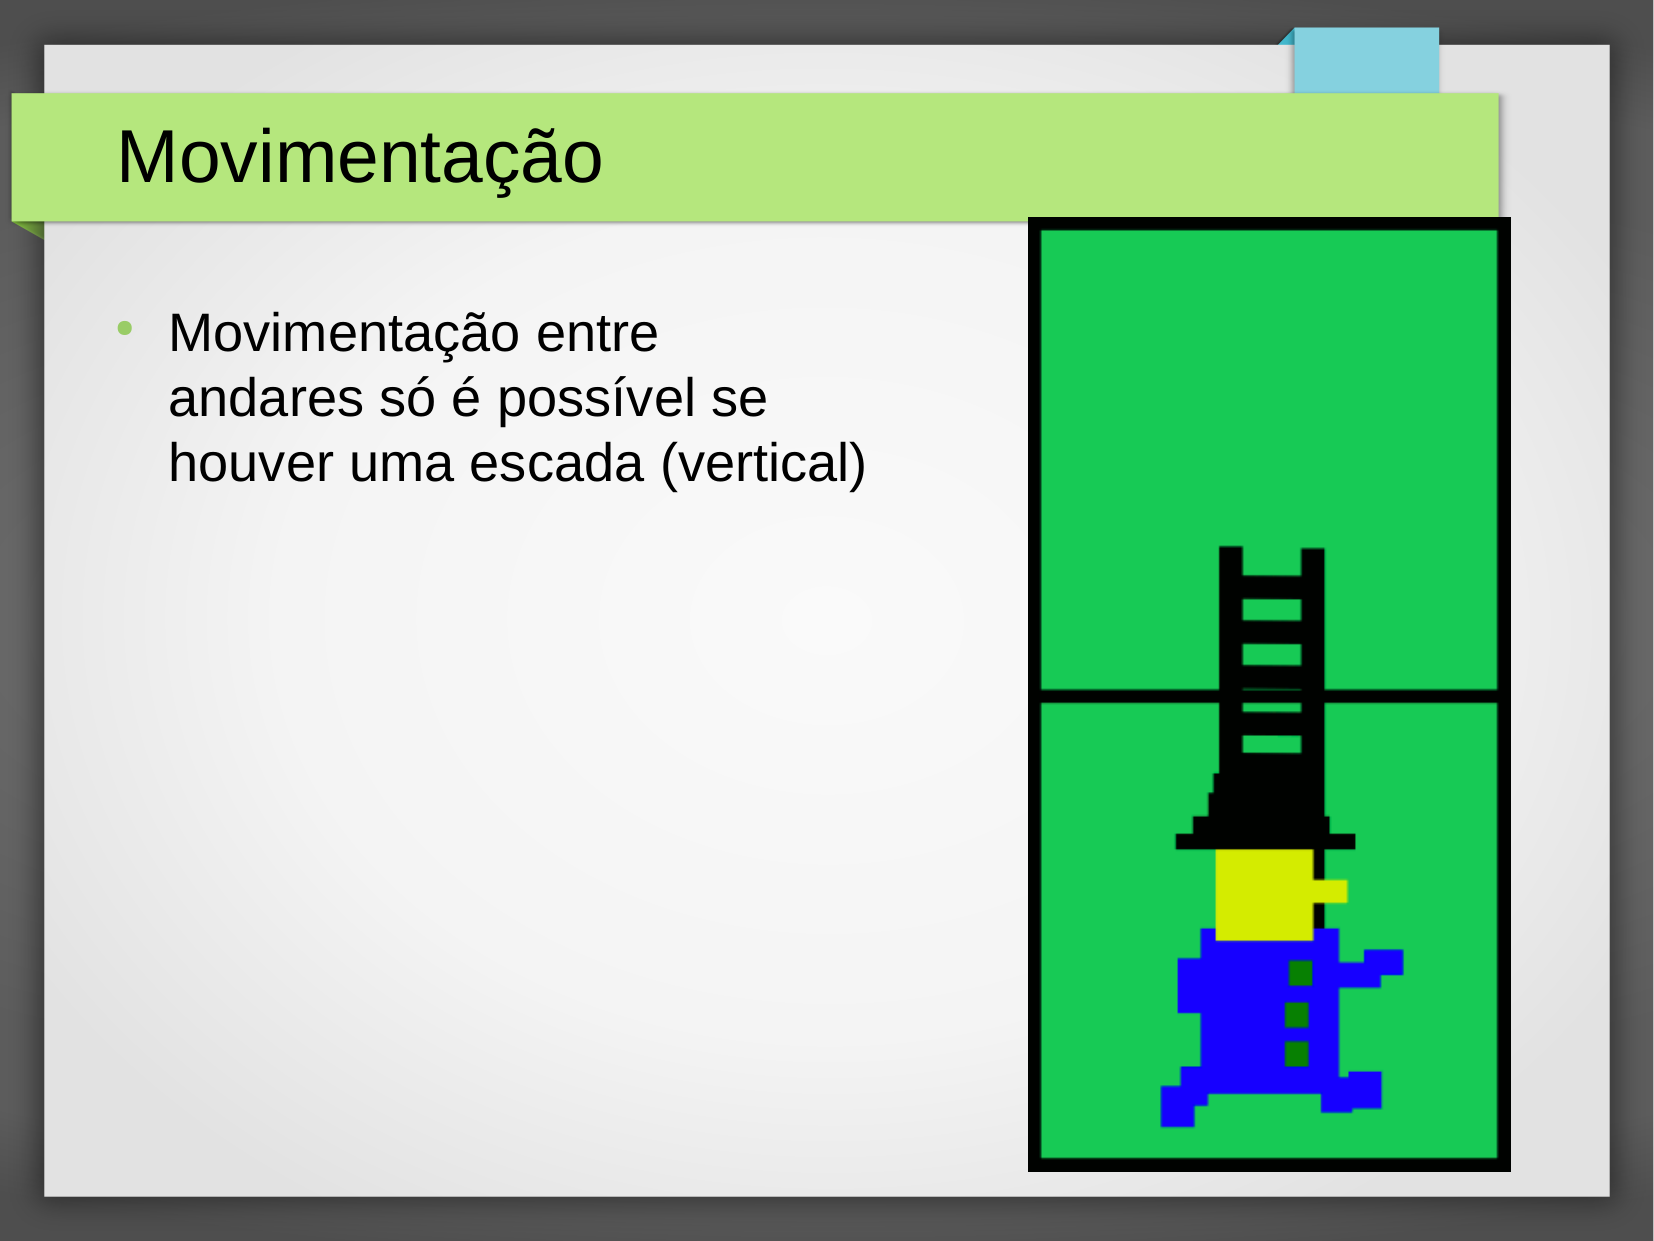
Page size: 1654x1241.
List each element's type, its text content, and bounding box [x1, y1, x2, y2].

title Movimentação [82, 49, 1433, 257]
picture [0, 0, 1654, 1241]
list Movimentação entre andares só é possível se houver uma escada (vertical) [82, 289, 886, 1108]
